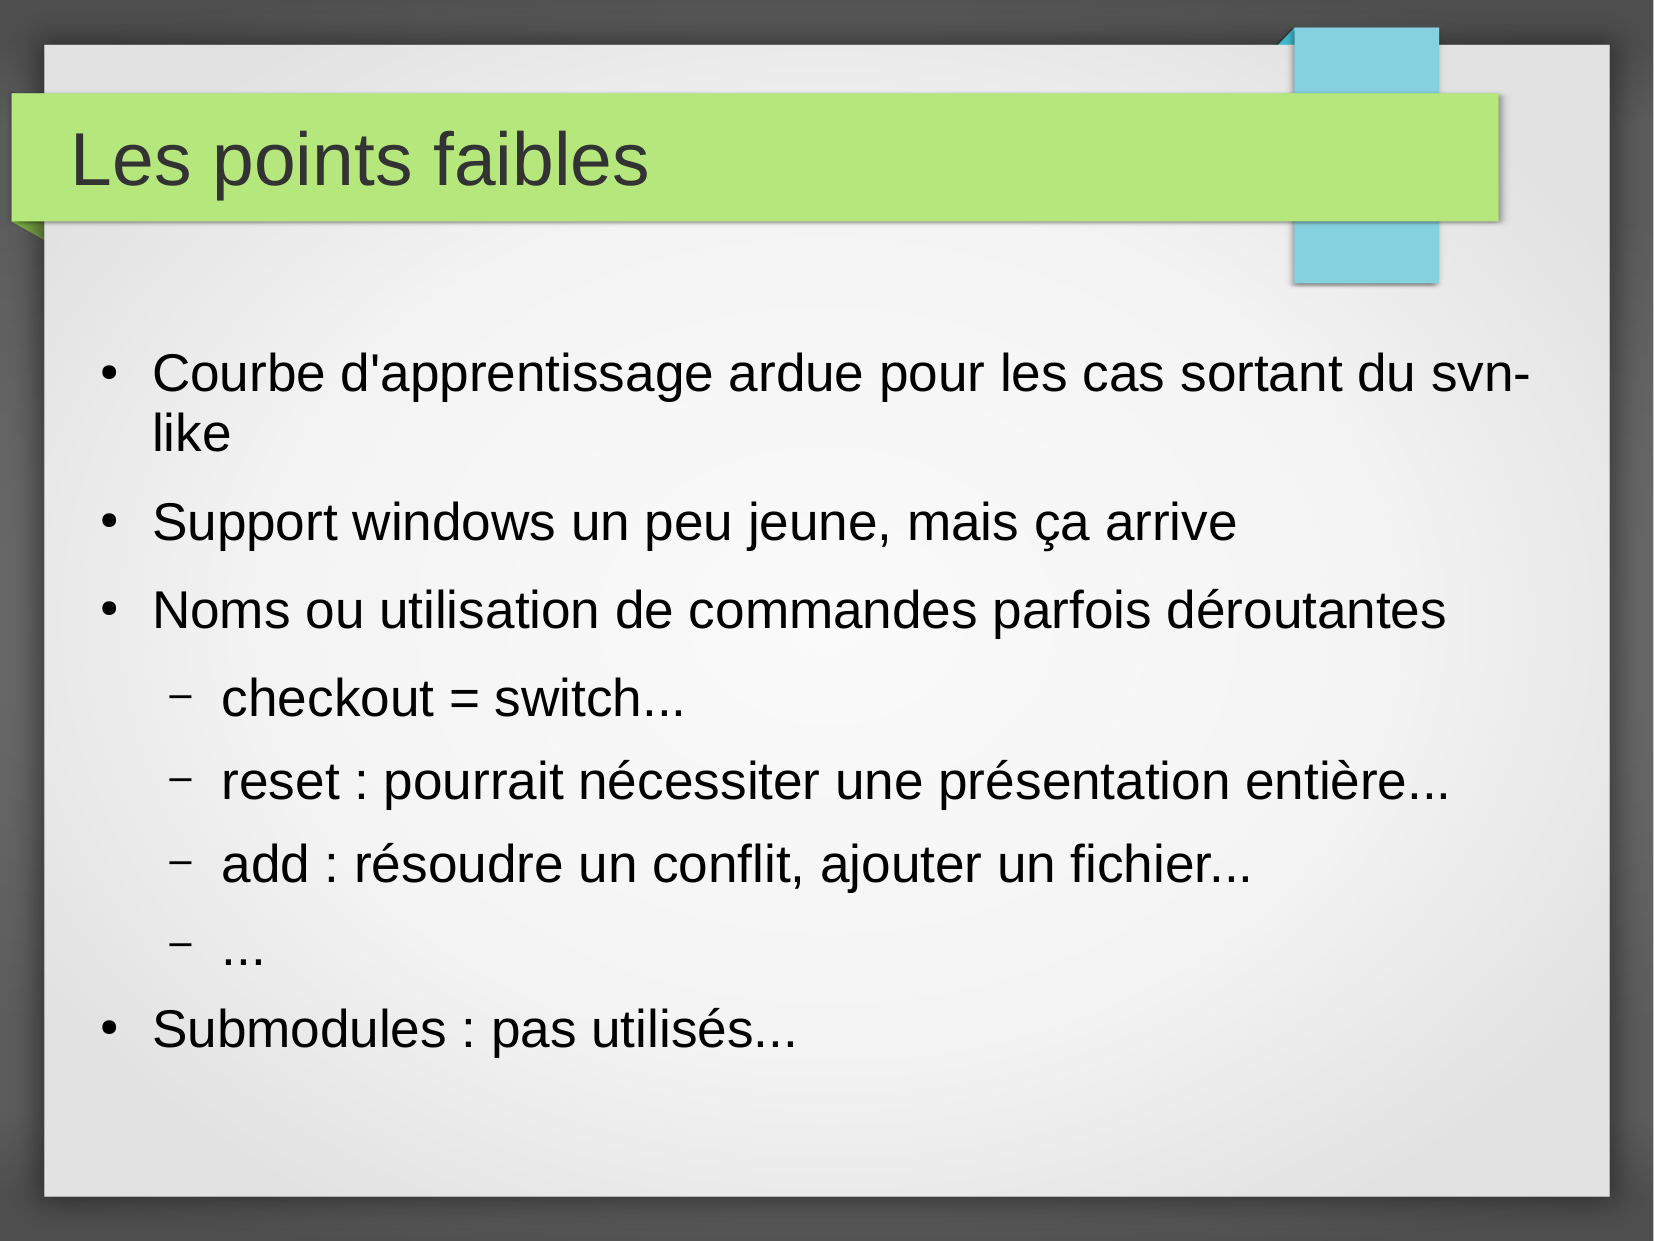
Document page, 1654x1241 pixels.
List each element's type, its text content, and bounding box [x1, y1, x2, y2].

list Courbe d'apprentissage ardue pour les cas sortant du svn-like Support windows un peu jeune, mais ça arrive Noms ou utilisation de commandes parfois déroutantes checkout = switch... reset : pourrait nécessiter une présentation entière... add : résoudre un conflit, ajouter un fichier... ... Submodules : pas utilisés... [82, 343, 1538, 1063]
picture [0, 0, 1654, 1241]
title Les points faibles [70, 106, 1229, 213]
